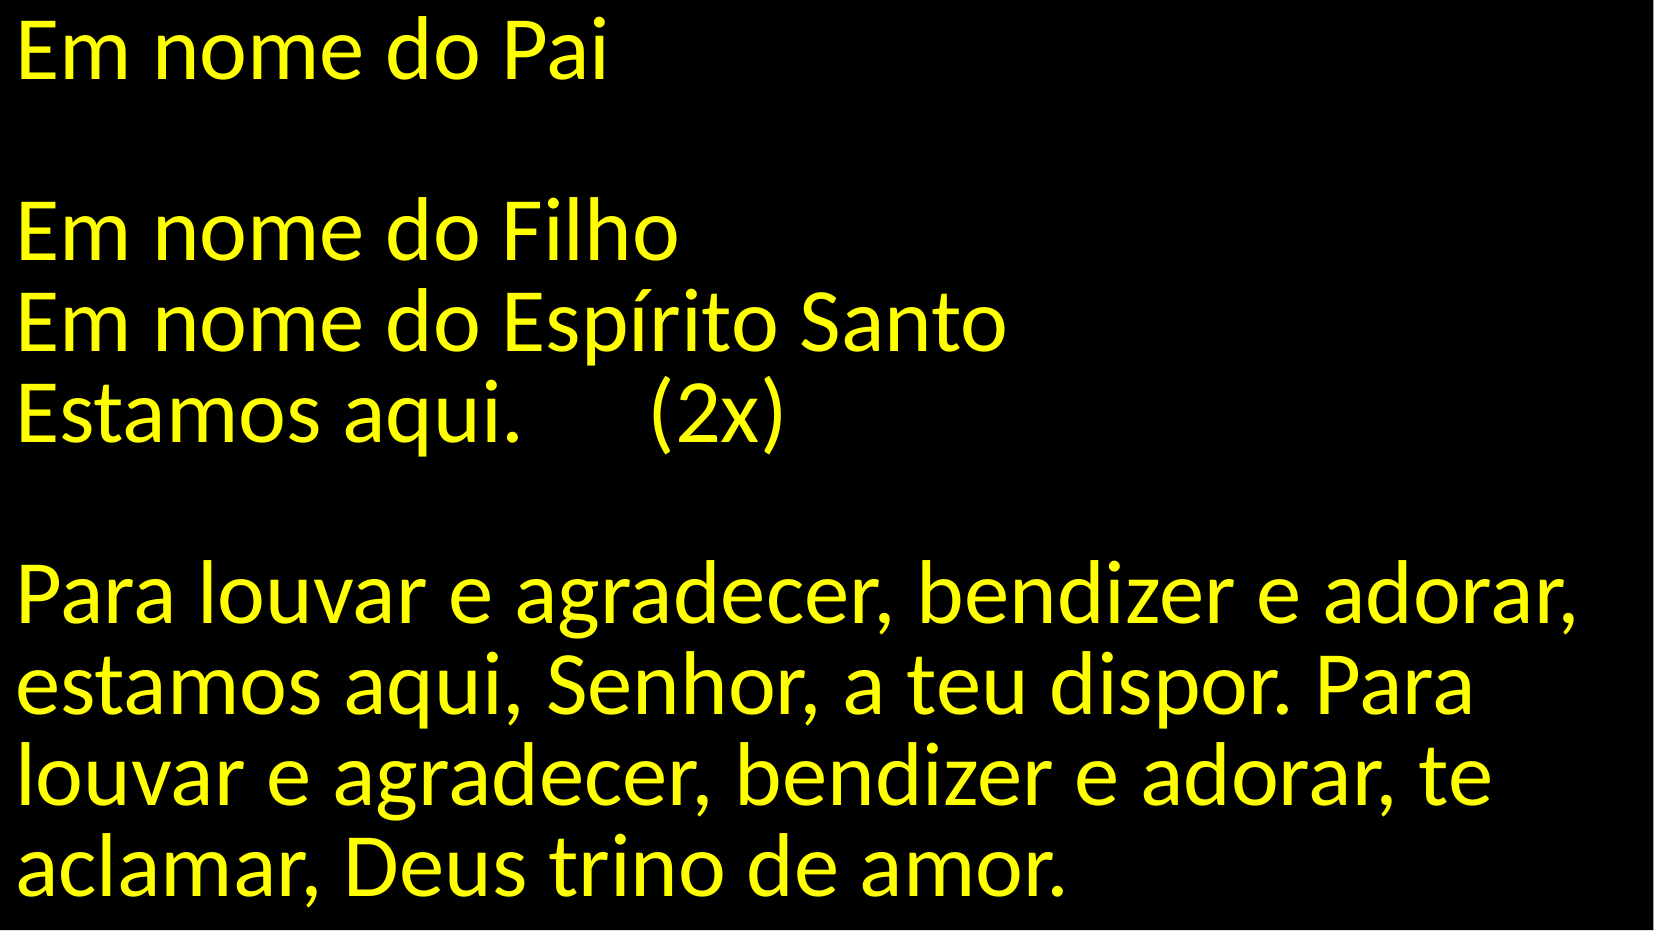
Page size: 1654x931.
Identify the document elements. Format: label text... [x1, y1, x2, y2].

title Em nome do Pai Em nome do Filho Em nome do Espírito Santo Estamos aqui. (2x) Para louvar e agradecer, bendizer e adorar, estamos aqui, Senhor, a teu dispor. Para louvar e agradecer, bendizer e adorar, te aclamar, Deus trino de amor. [0, 0, 1654, 931]
